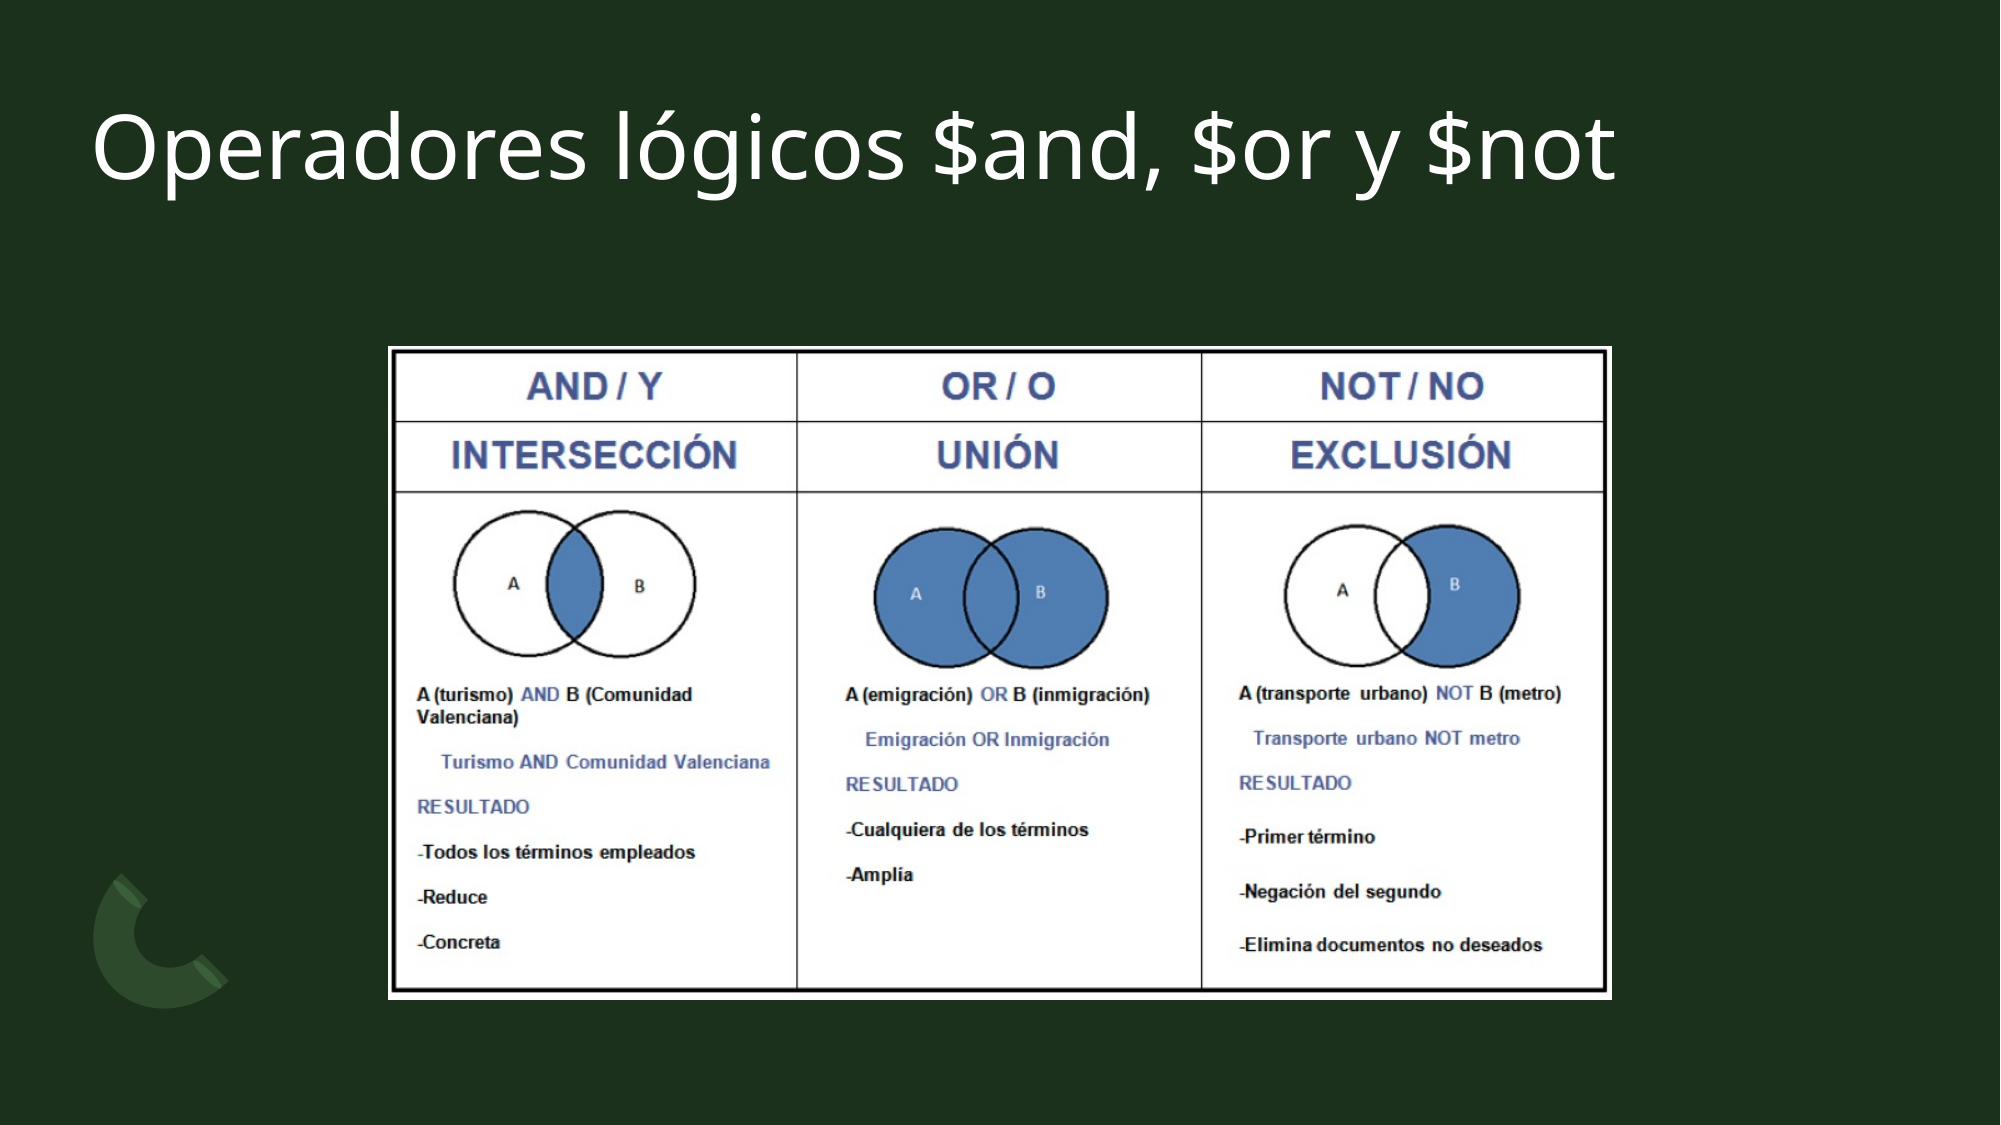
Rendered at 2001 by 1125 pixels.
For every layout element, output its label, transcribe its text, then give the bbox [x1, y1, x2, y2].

picture [388, 346, 1612, 1000]
title Operadores lógicos $and, $or y $not [90, 90, 1910, 309]
